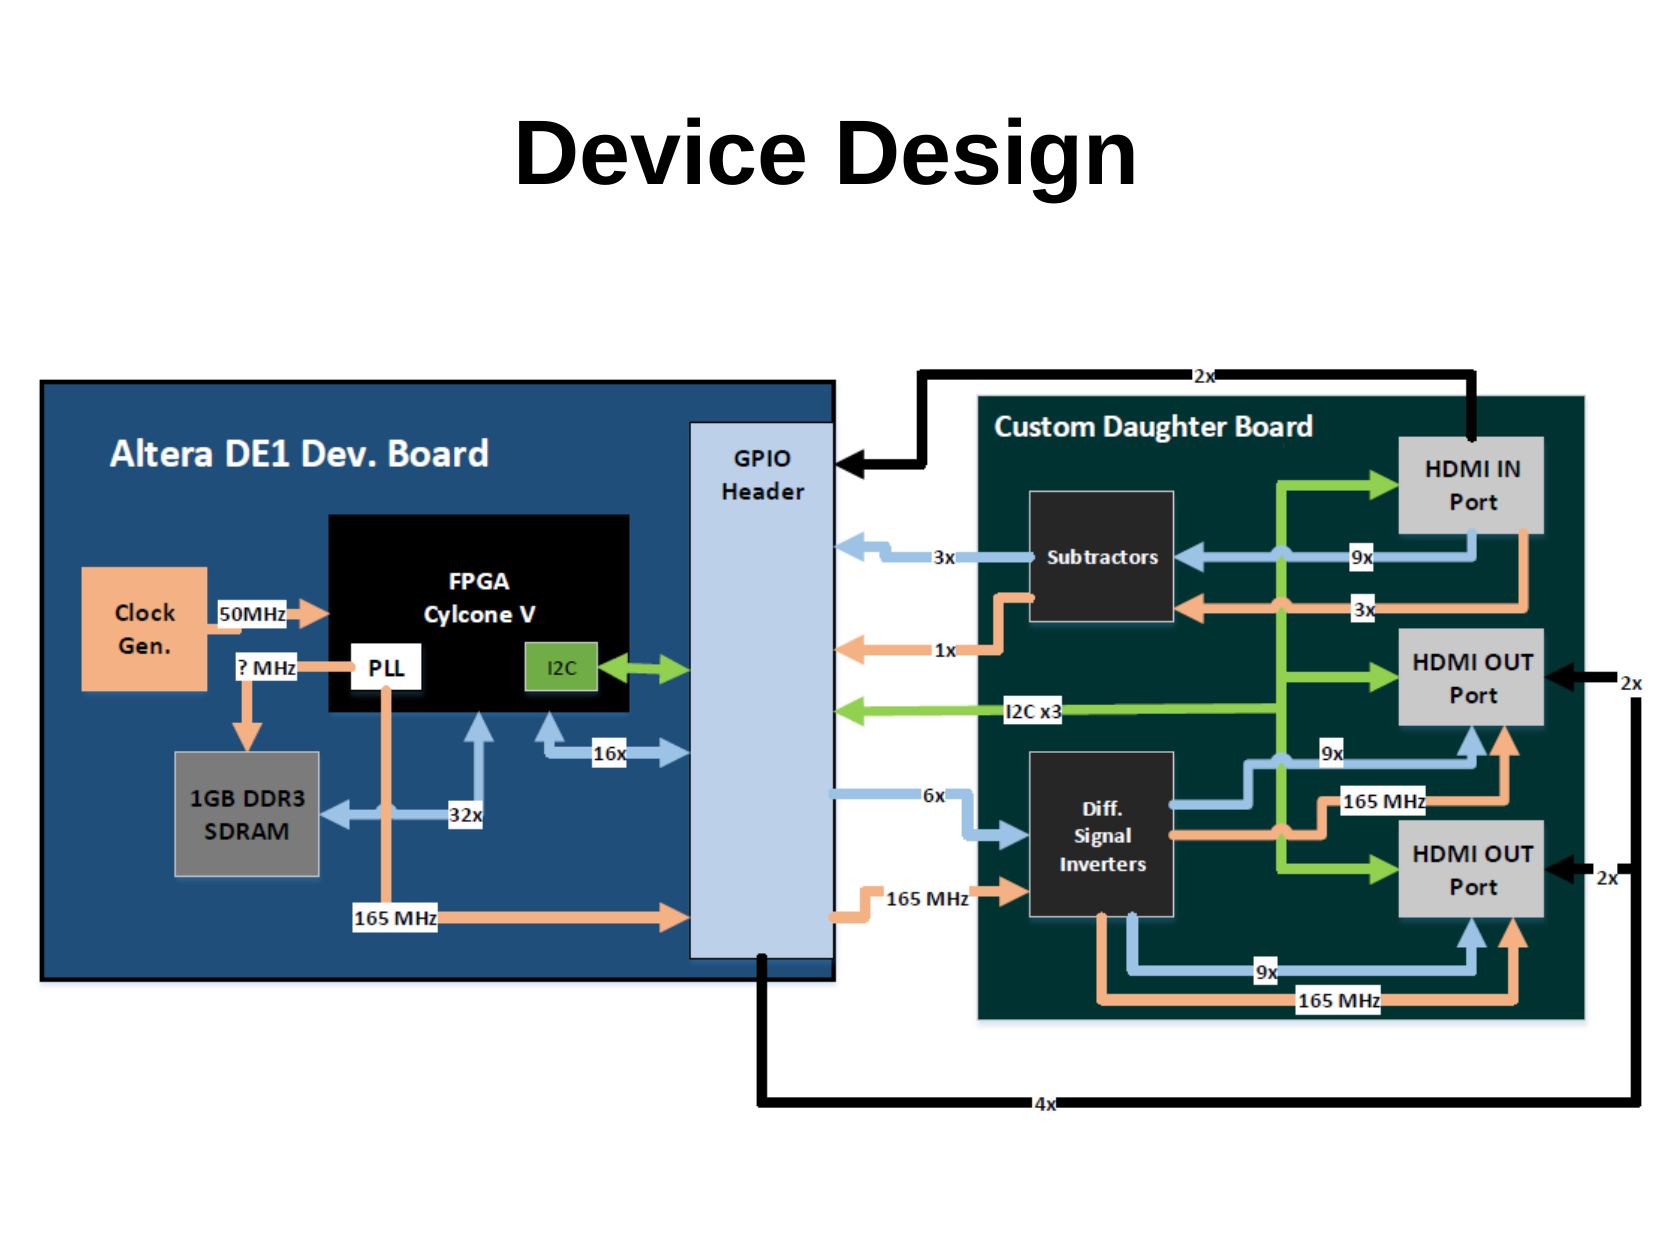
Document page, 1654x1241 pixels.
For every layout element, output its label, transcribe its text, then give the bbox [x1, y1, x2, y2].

picture [0, 350, 1652, 1120]
title Device Design [82, 49, 1571, 257]
